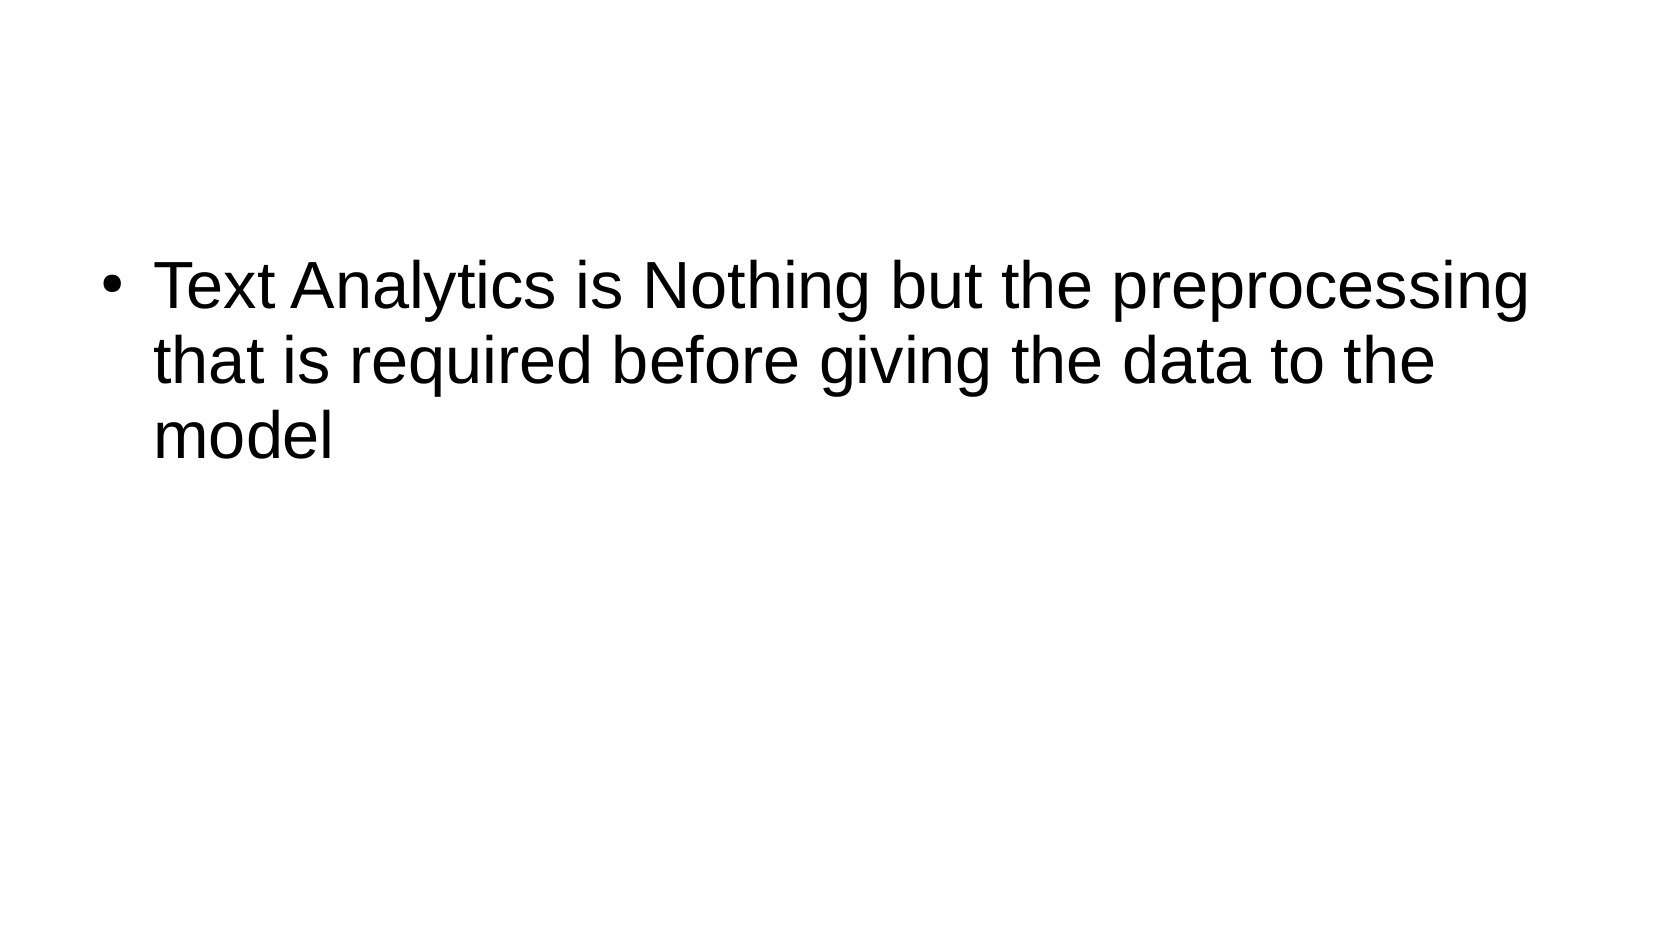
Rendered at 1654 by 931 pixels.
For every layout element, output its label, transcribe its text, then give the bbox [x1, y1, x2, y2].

list Text Analytics is Nothing but the preprocessing that is required before giving the data to the model [82, 248, 1571, 931]
